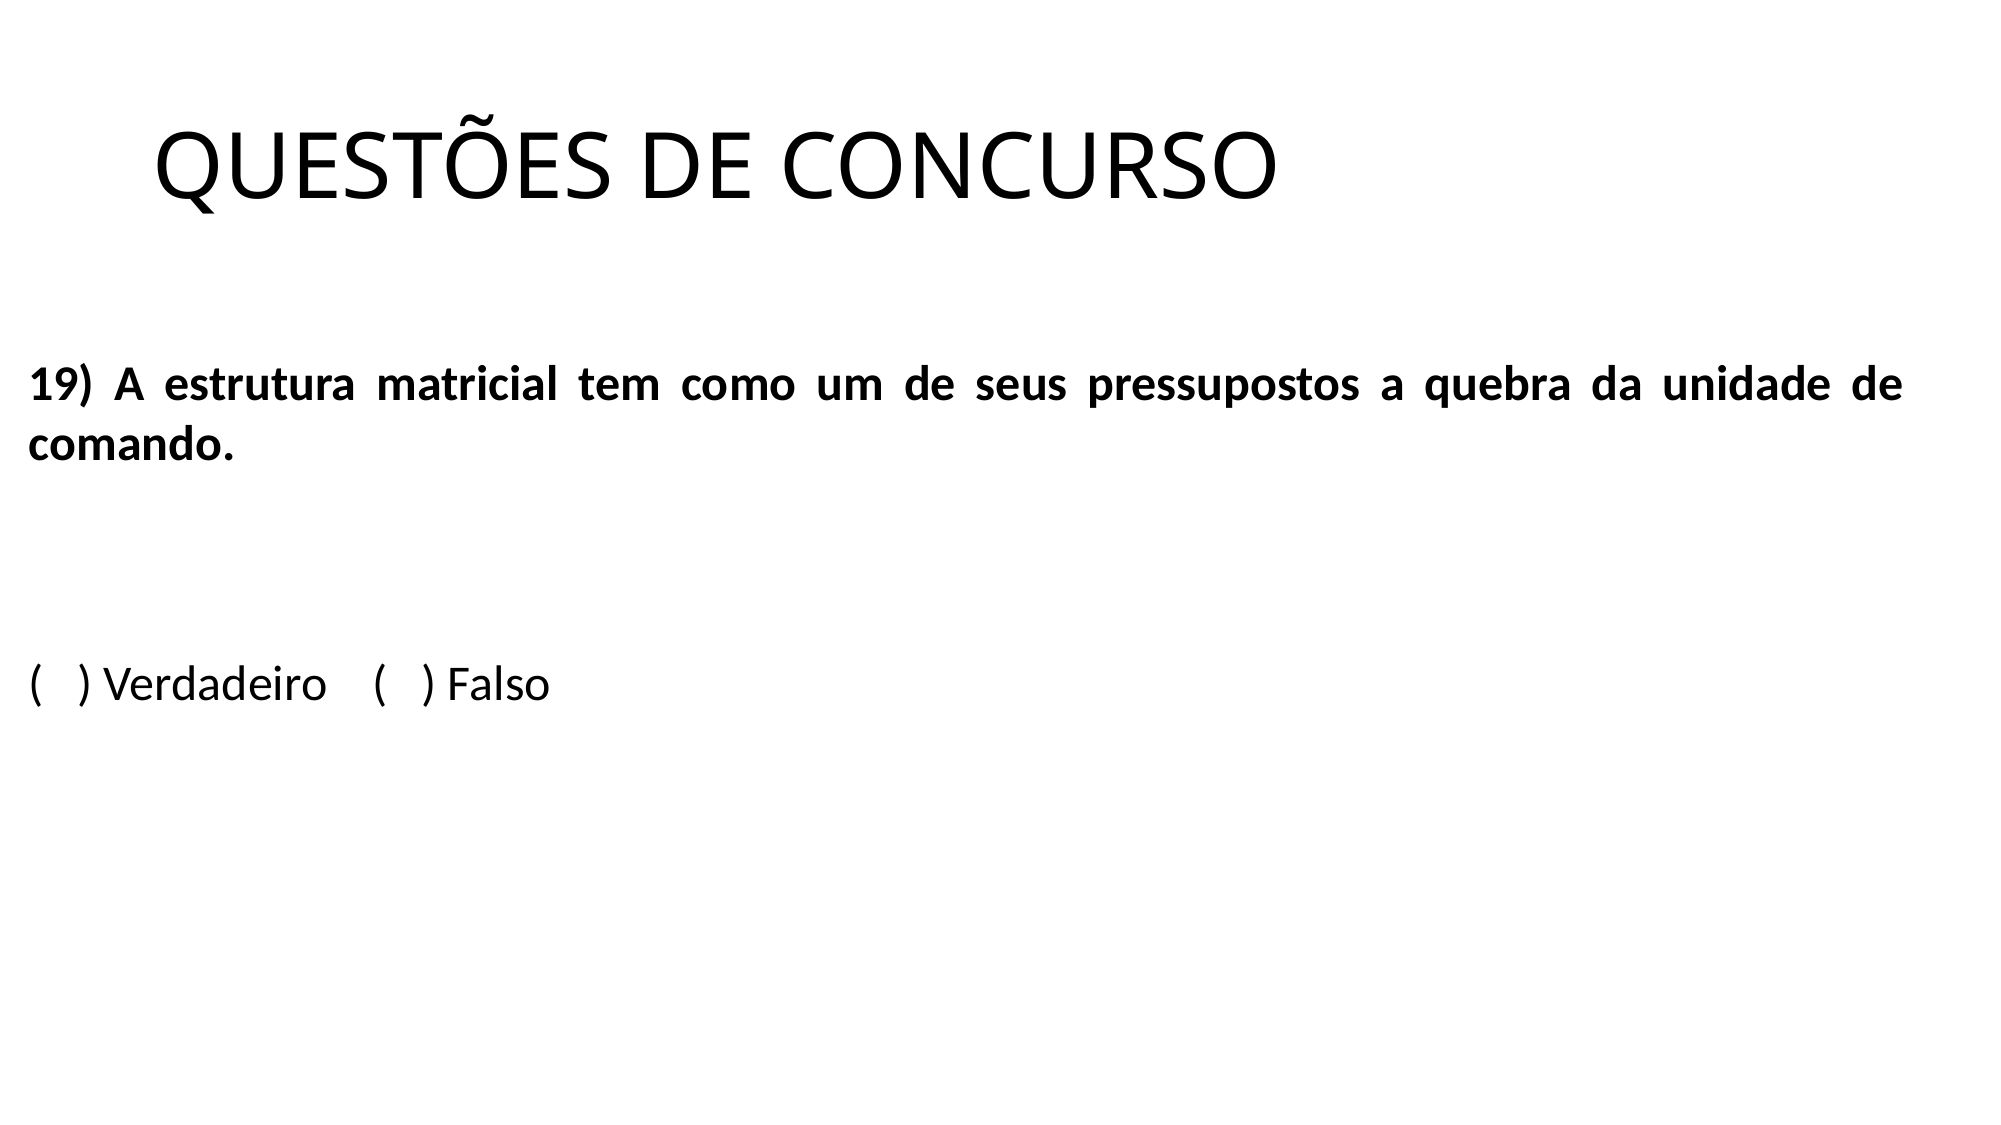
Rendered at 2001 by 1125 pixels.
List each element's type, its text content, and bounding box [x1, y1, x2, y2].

list 19) A estrutura matricial tem como um de seus pressupostos a quebra da unidade de comando. ( ) Verdadeiro ( ) Falso [13, 342, 1921, 1035]
title QUESTÕES DE CONCURSO [137, 59, 1863, 278]
